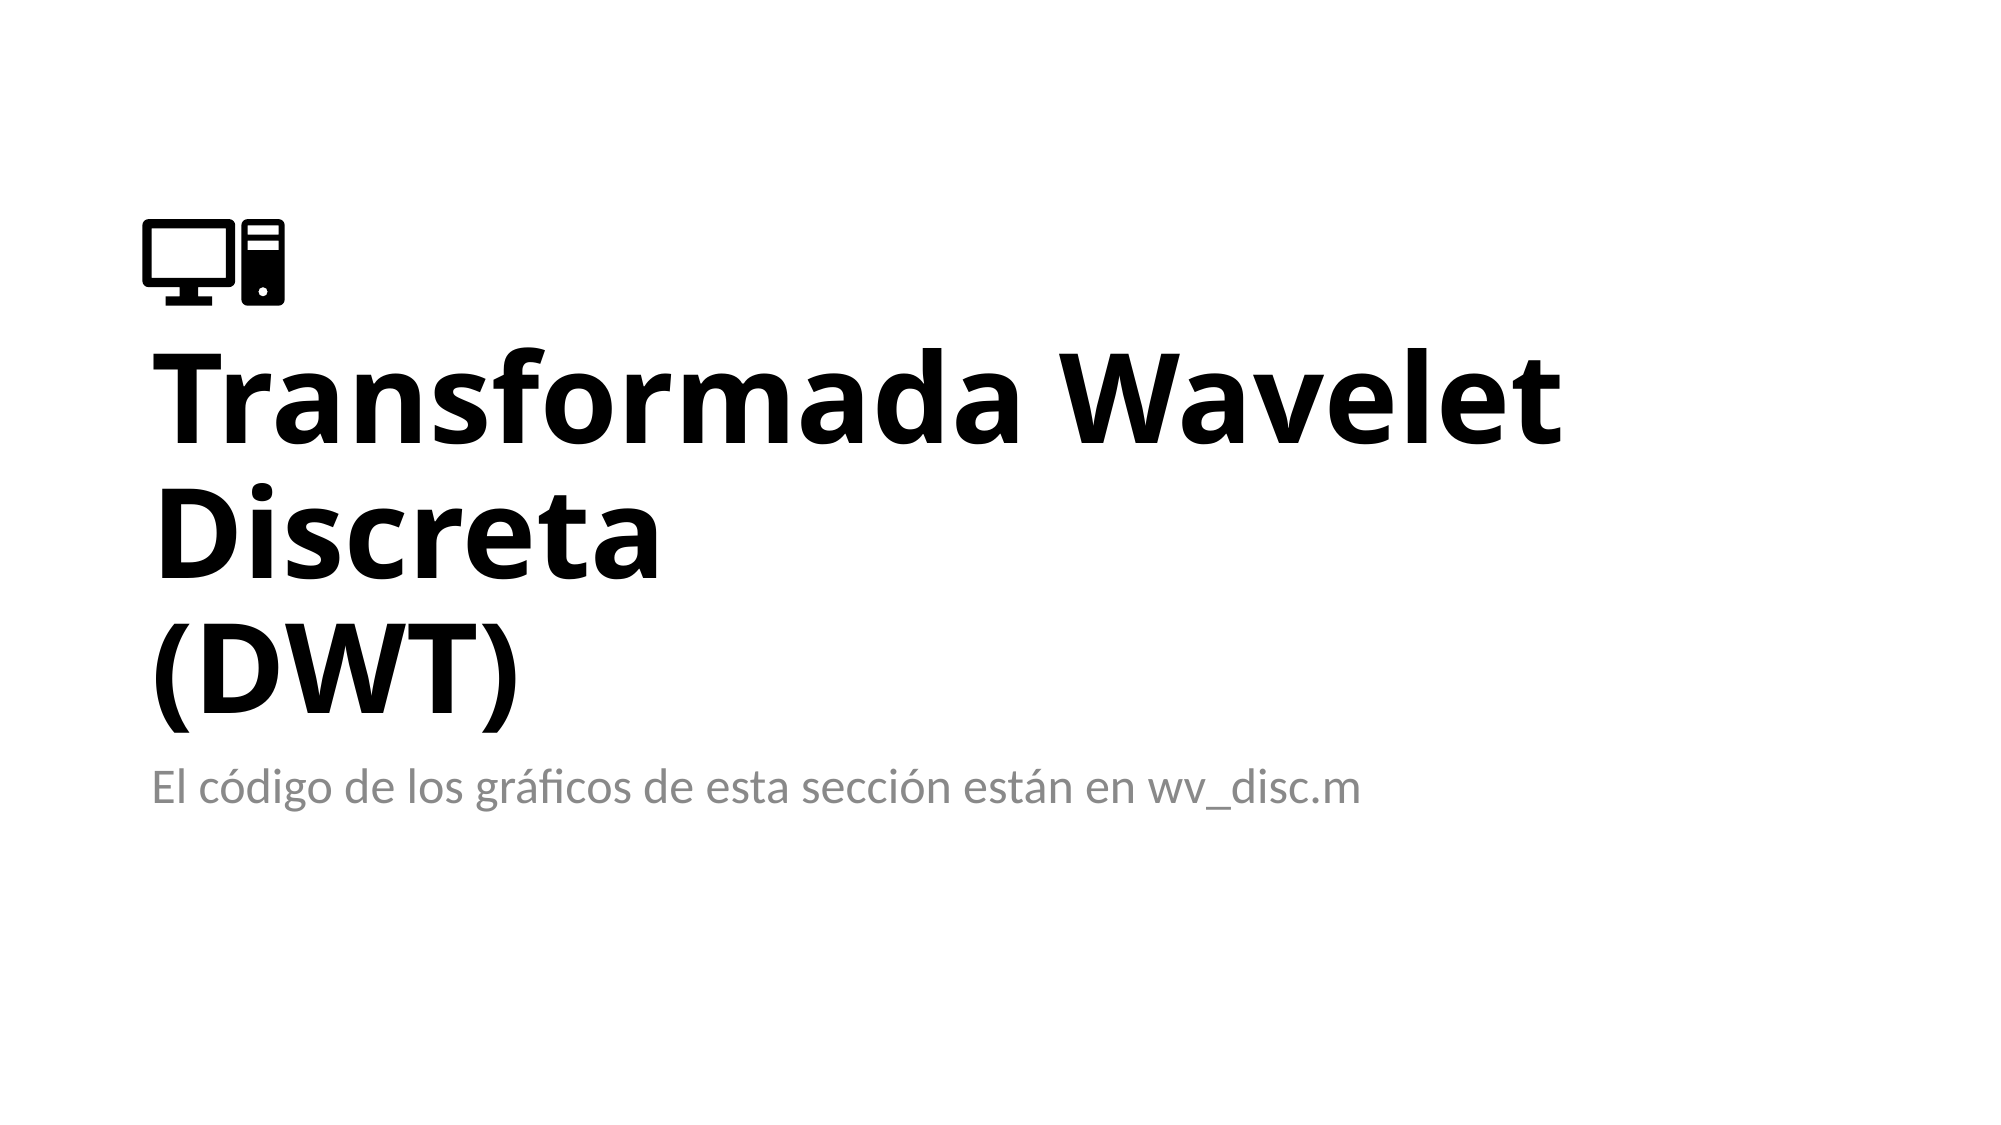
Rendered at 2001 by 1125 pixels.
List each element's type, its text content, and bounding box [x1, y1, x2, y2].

picture [138, 187, 289, 338]
title Transformada Wavelet Discreta (DWT) [136, 323, 1896, 641]
list El código de los gráficos de esta sección están en wv_disc.m [138, 640, 1864, 887]
